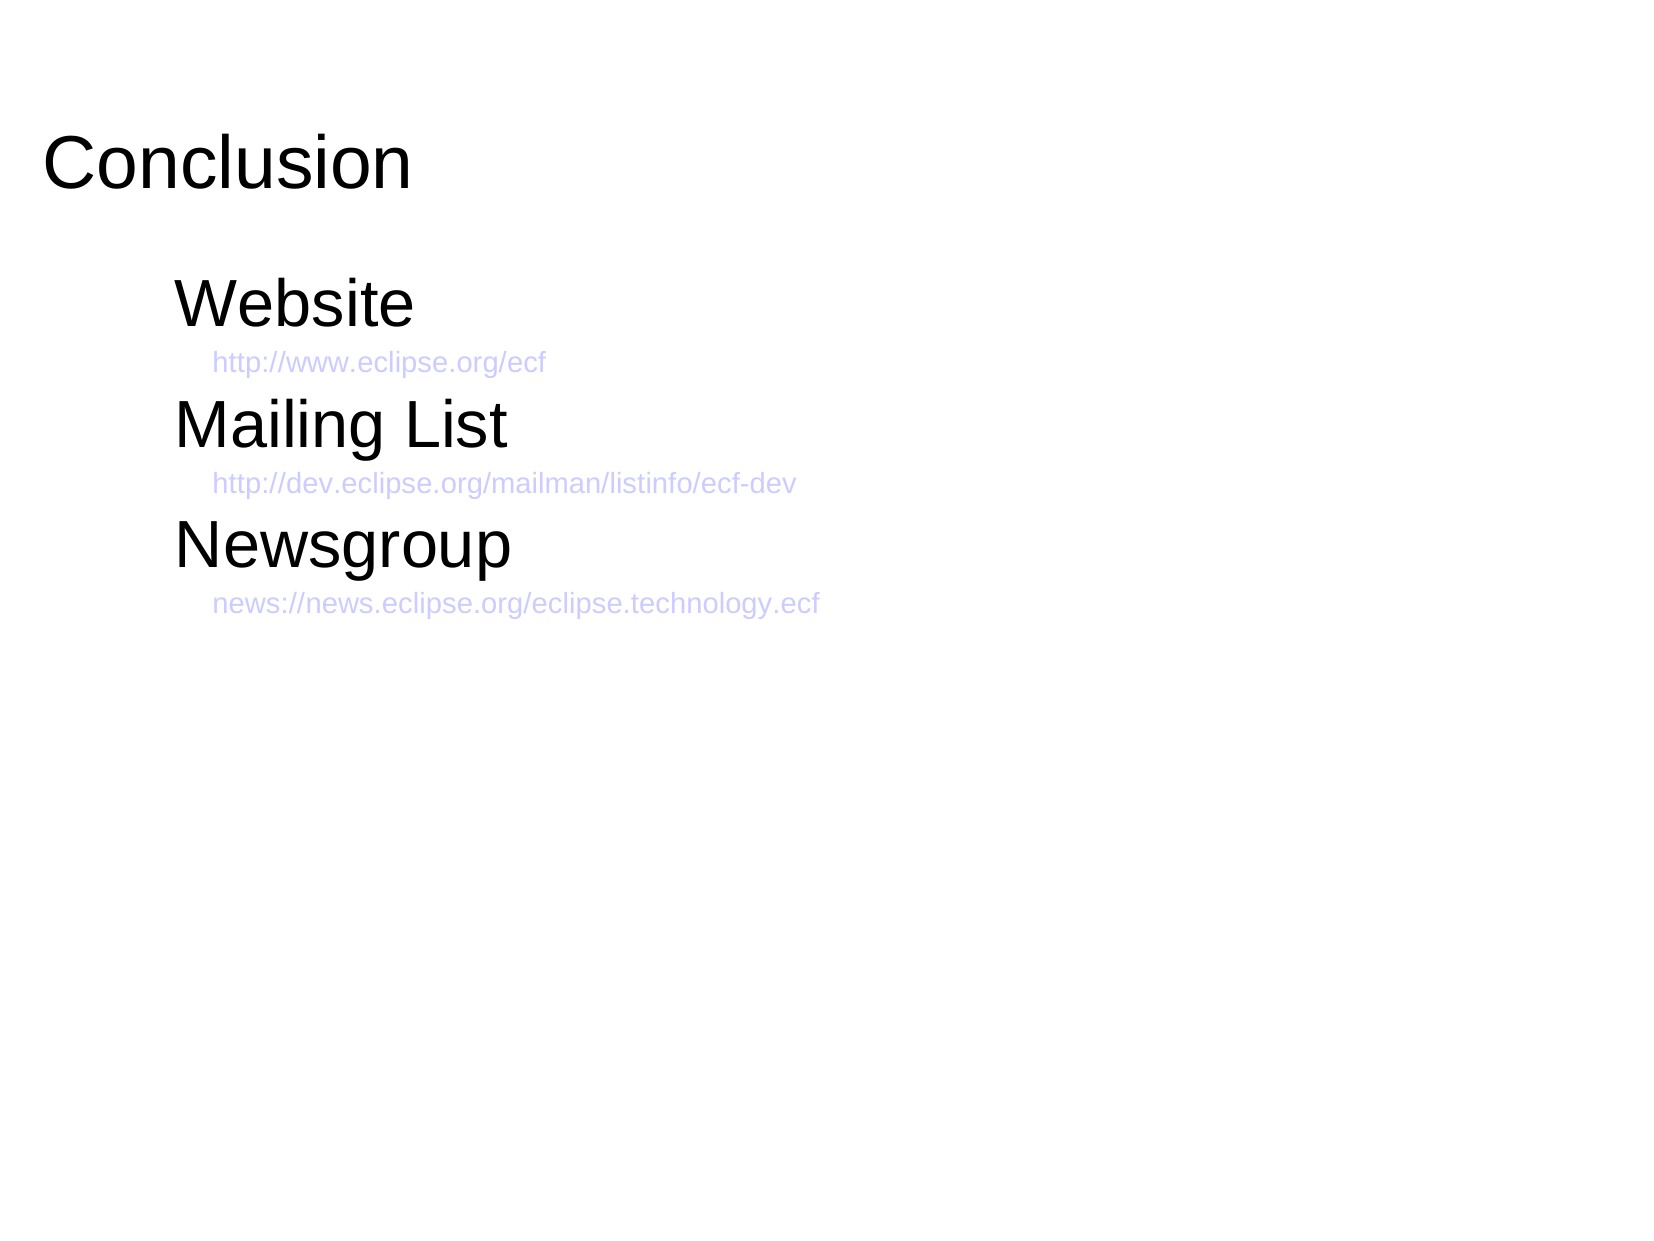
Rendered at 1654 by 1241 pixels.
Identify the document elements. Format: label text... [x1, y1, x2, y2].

list Website http://www.eclipse.org/ecf Mailing List http://dev.eclipse.org/mailman/listinfo/ecf-dev Newsgroup news://news.eclipse.org/eclipse.technology.ecf [160, 263, 1526, 1078]
title Conclusion [27, 113, 1559, 213]
